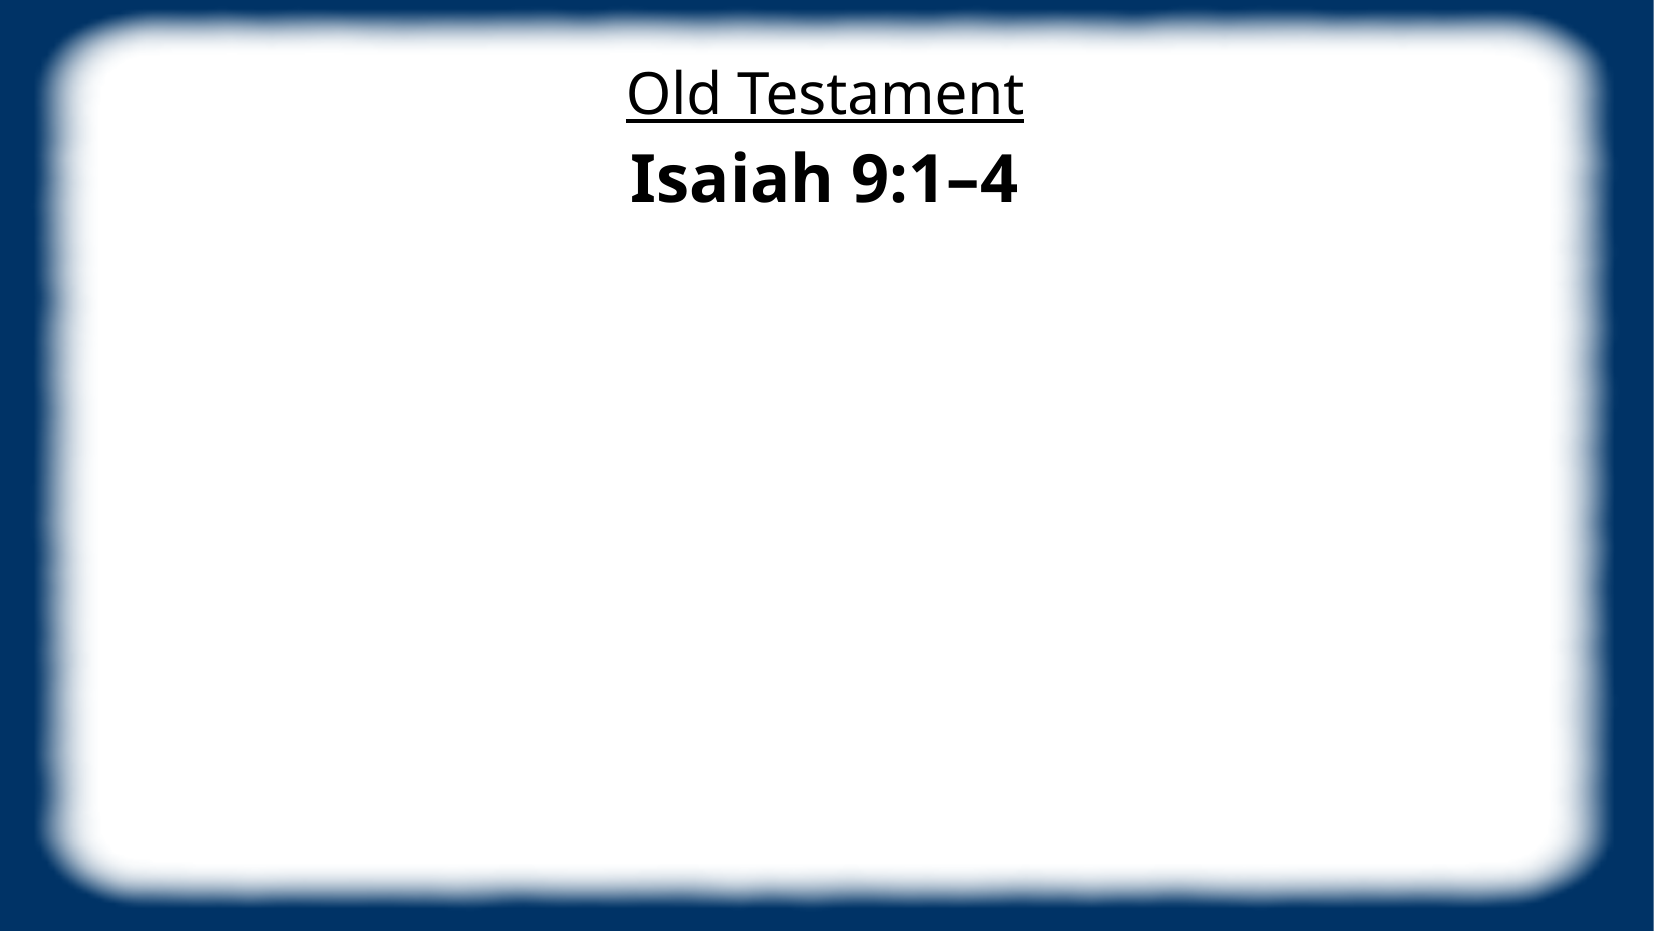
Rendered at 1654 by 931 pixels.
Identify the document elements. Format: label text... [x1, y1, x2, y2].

picture [0, 0, 1654, 931]
text_box Old Testament Isaiah 9:1–4 [90, 45, 1561, 226]
